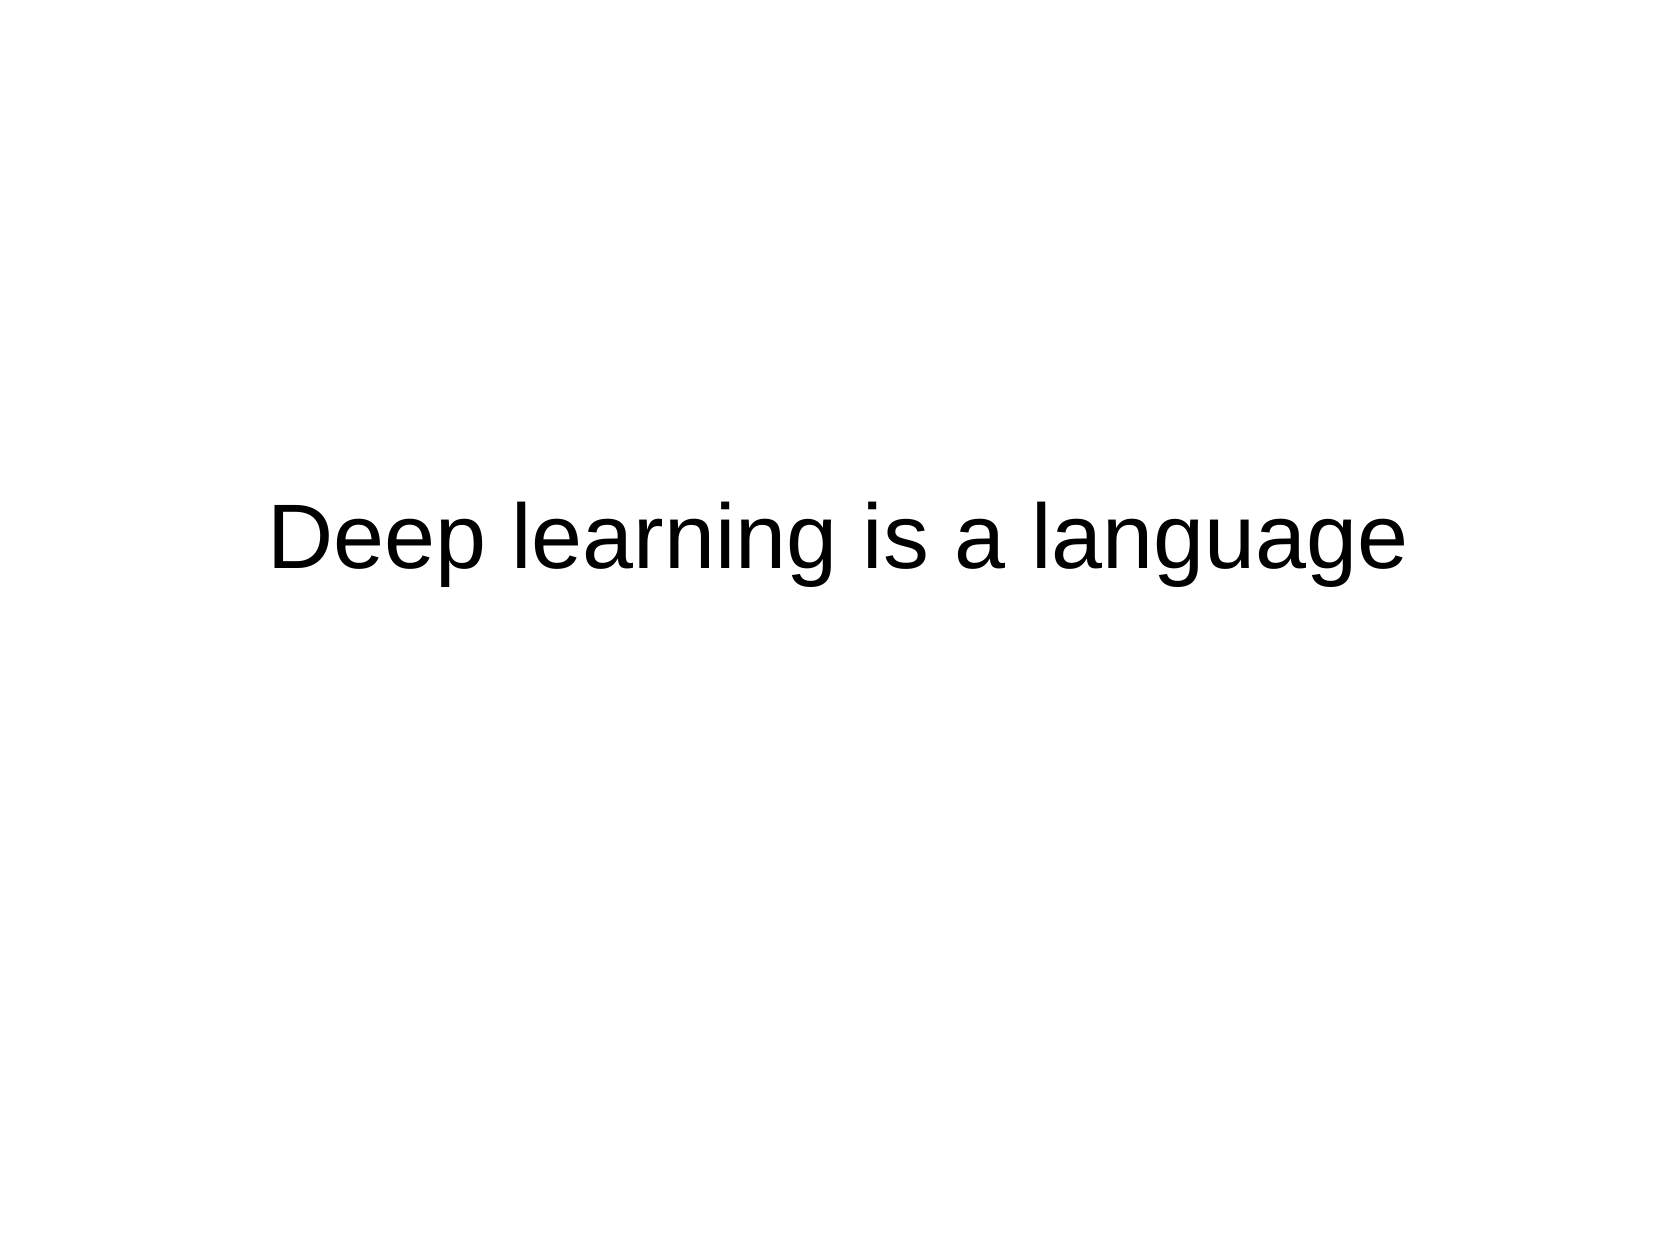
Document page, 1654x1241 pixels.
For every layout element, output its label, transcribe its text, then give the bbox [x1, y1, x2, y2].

title Deep learning is a language [94, 433, 1583, 641]
